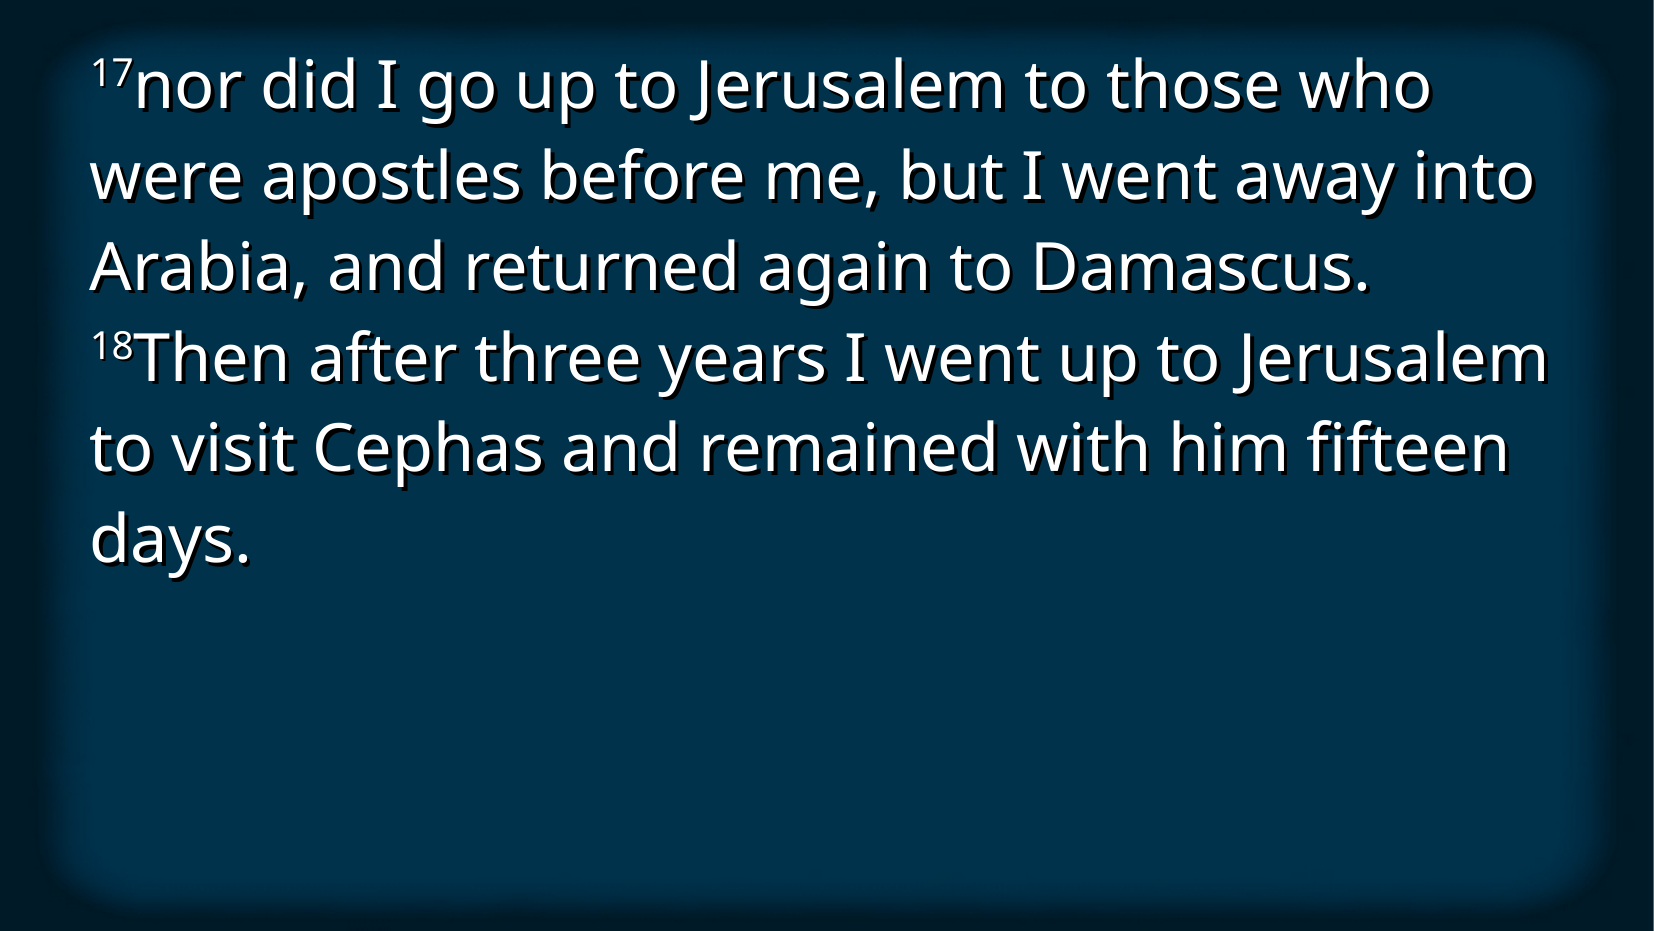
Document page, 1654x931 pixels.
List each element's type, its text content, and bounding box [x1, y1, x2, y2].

text_box 17nor did I go up to Jerusalem to those who were apostles before me, but I went away into Arabia, and returned again to Damascus. 18Then after three years I went up to Jerusalem to visit Cephas and remained with him fifteen days. [75, 30, 1576, 526]
picture [0, 0, 1654, 931]
